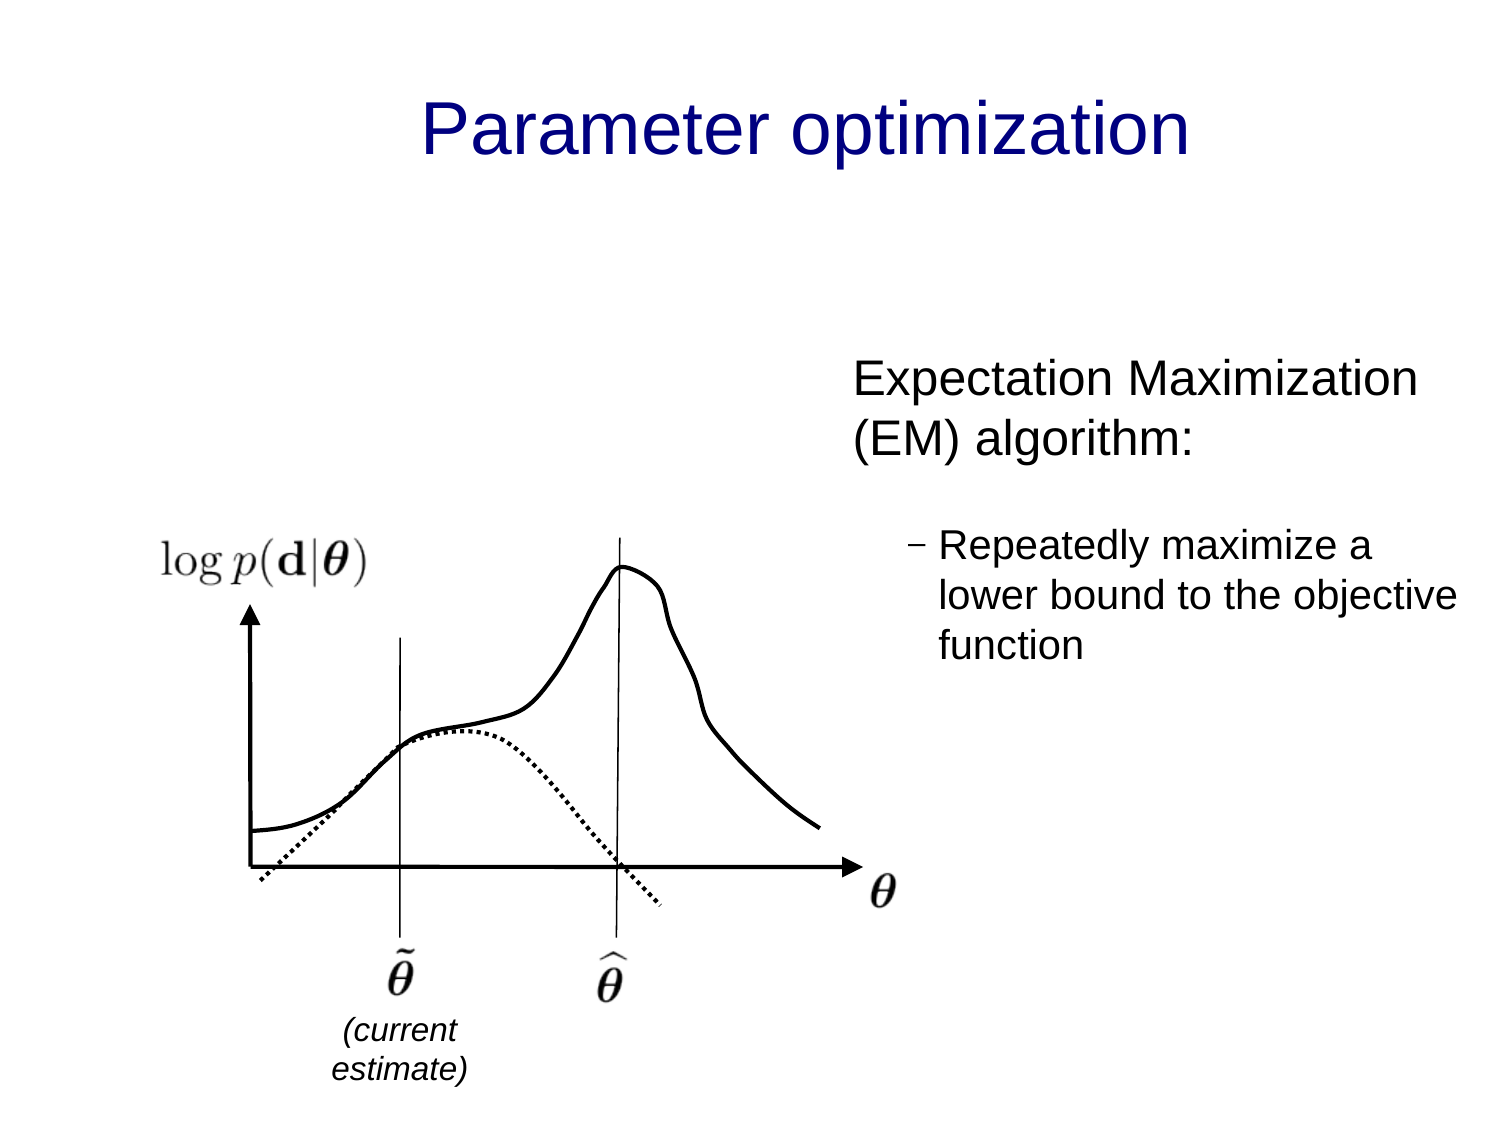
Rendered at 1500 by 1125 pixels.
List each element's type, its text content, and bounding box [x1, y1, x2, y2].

picture [137, 526, 379, 599]
text_box Repeatedly maximize a lower bound to the objective function [850, 512, 1476, 838]
picture [370, 937, 426, 1008]
title Parameter optimization [149, 65, 1463, 179]
list Expectation Maximization (EM) algorithm: [762, 337, 1463, 1026]
picture [537, 931, 638, 1026]
picture [837, 851, 910, 926]
text_box (current estimate) [300, 999, 501, 1096]
